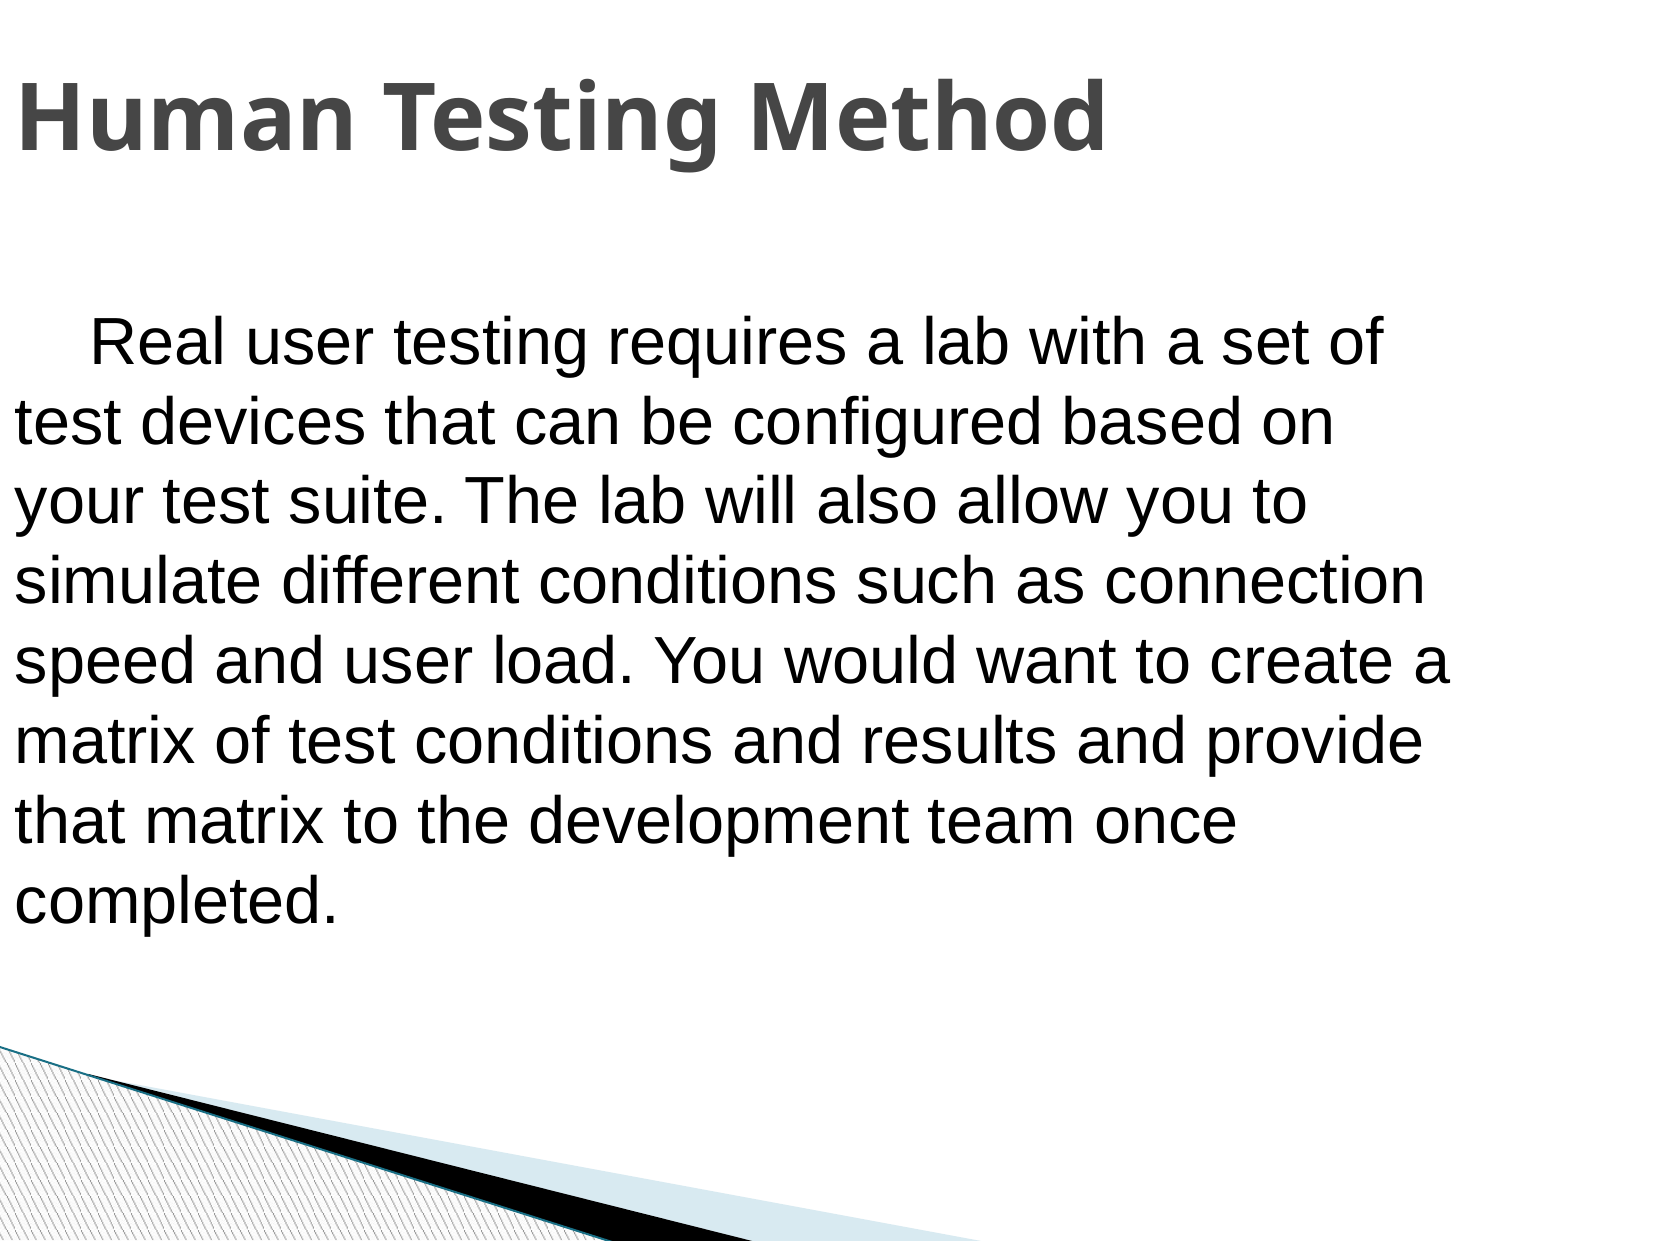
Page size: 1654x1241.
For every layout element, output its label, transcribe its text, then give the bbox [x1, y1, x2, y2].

picture [0, 1109, 602, 1241]
title Human Testing Method [0, 49, 1489, 257]
list Real user testing requires a lab with a set of test devices that can be configured based on your test suite. The lab will also allow you to simulate different conditions such as connection speed and user load. You would want to create a matrix of test conditions and results and provide that matrix to the development team once completed. [0, 290, 1489, 1109]
